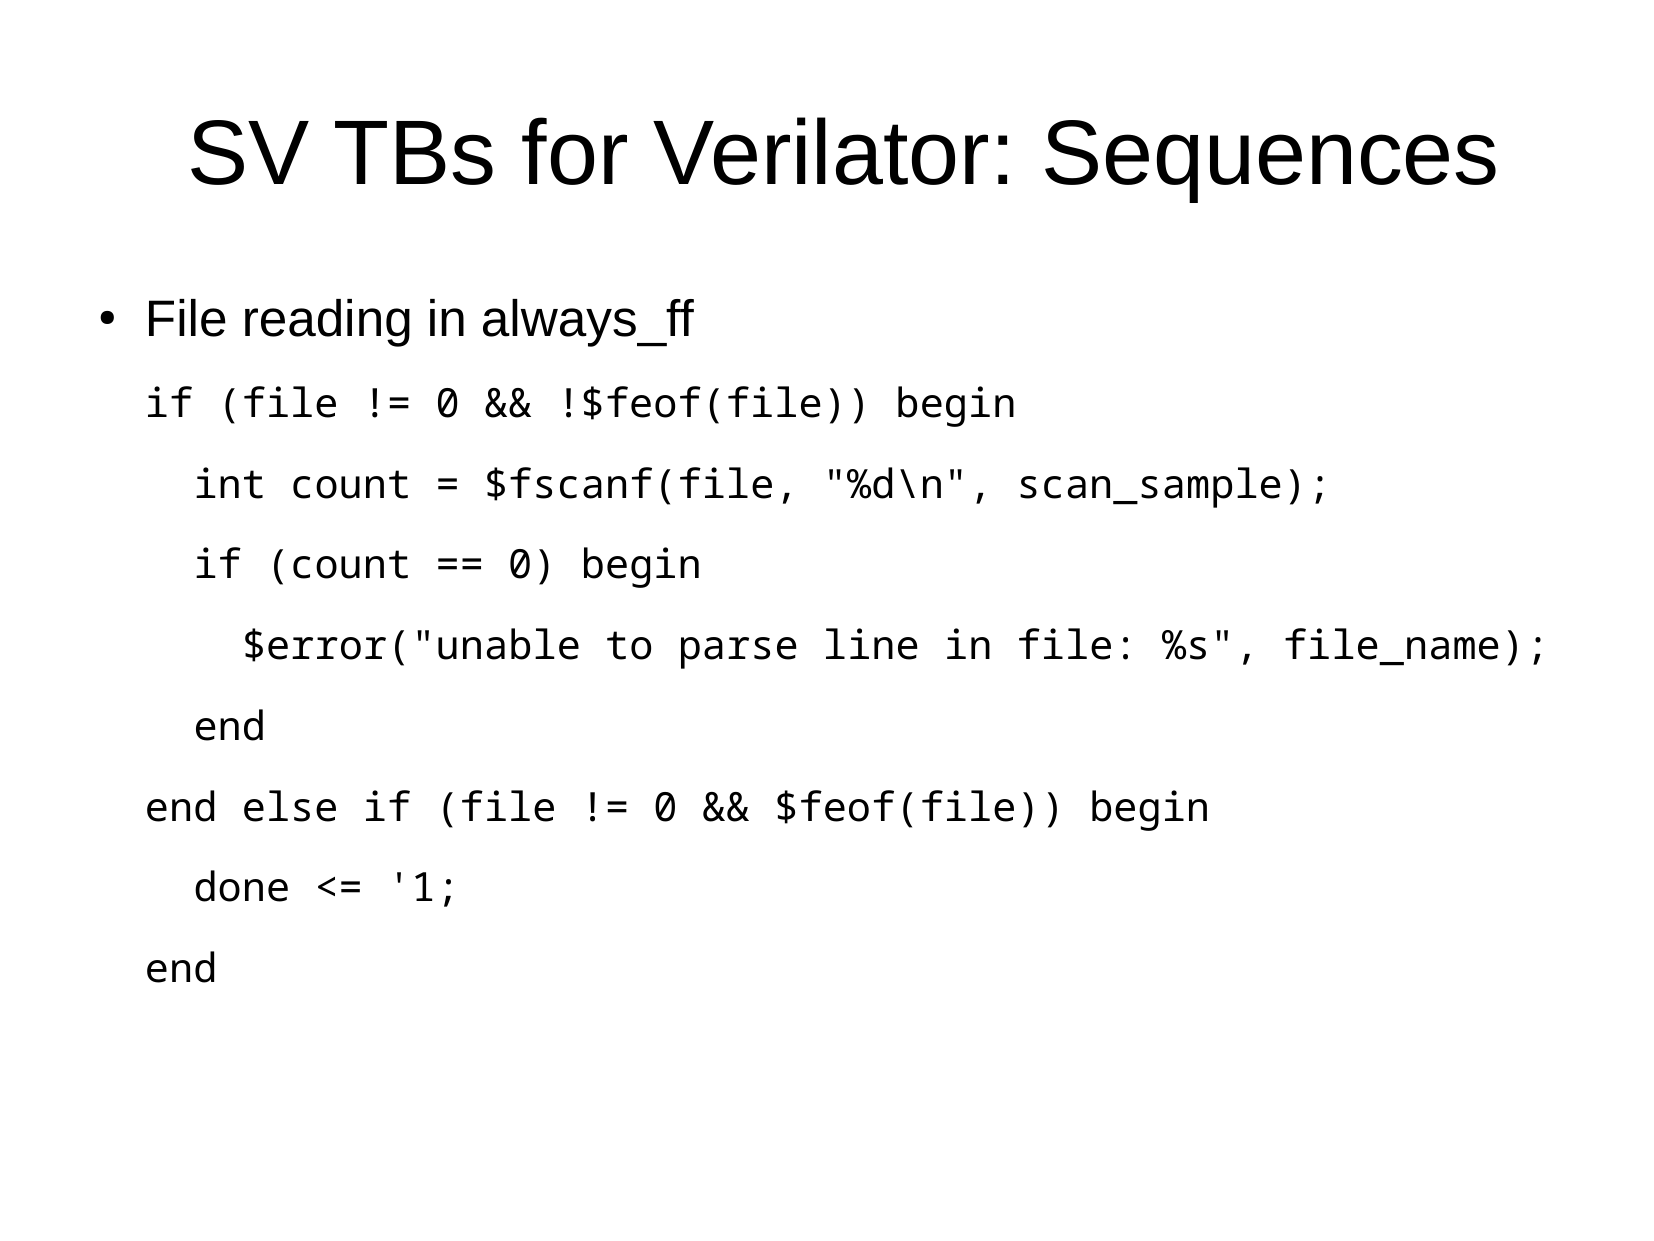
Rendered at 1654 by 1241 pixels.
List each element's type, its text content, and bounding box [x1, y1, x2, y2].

list File reading in always_ff if (file != 0 && !$feof(file)) begin int count = $fscanf(file, "%d\n", scan_sample); if (count == 0) begin $error("unable to parse line in file: %s", file_name); end end else if (file != 0 && $feof(file)) begin done <= '1; end [82, 290, 1571, 1010]
title SV TBs for Verilator: Sequences [82, 49, 1571, 257]
